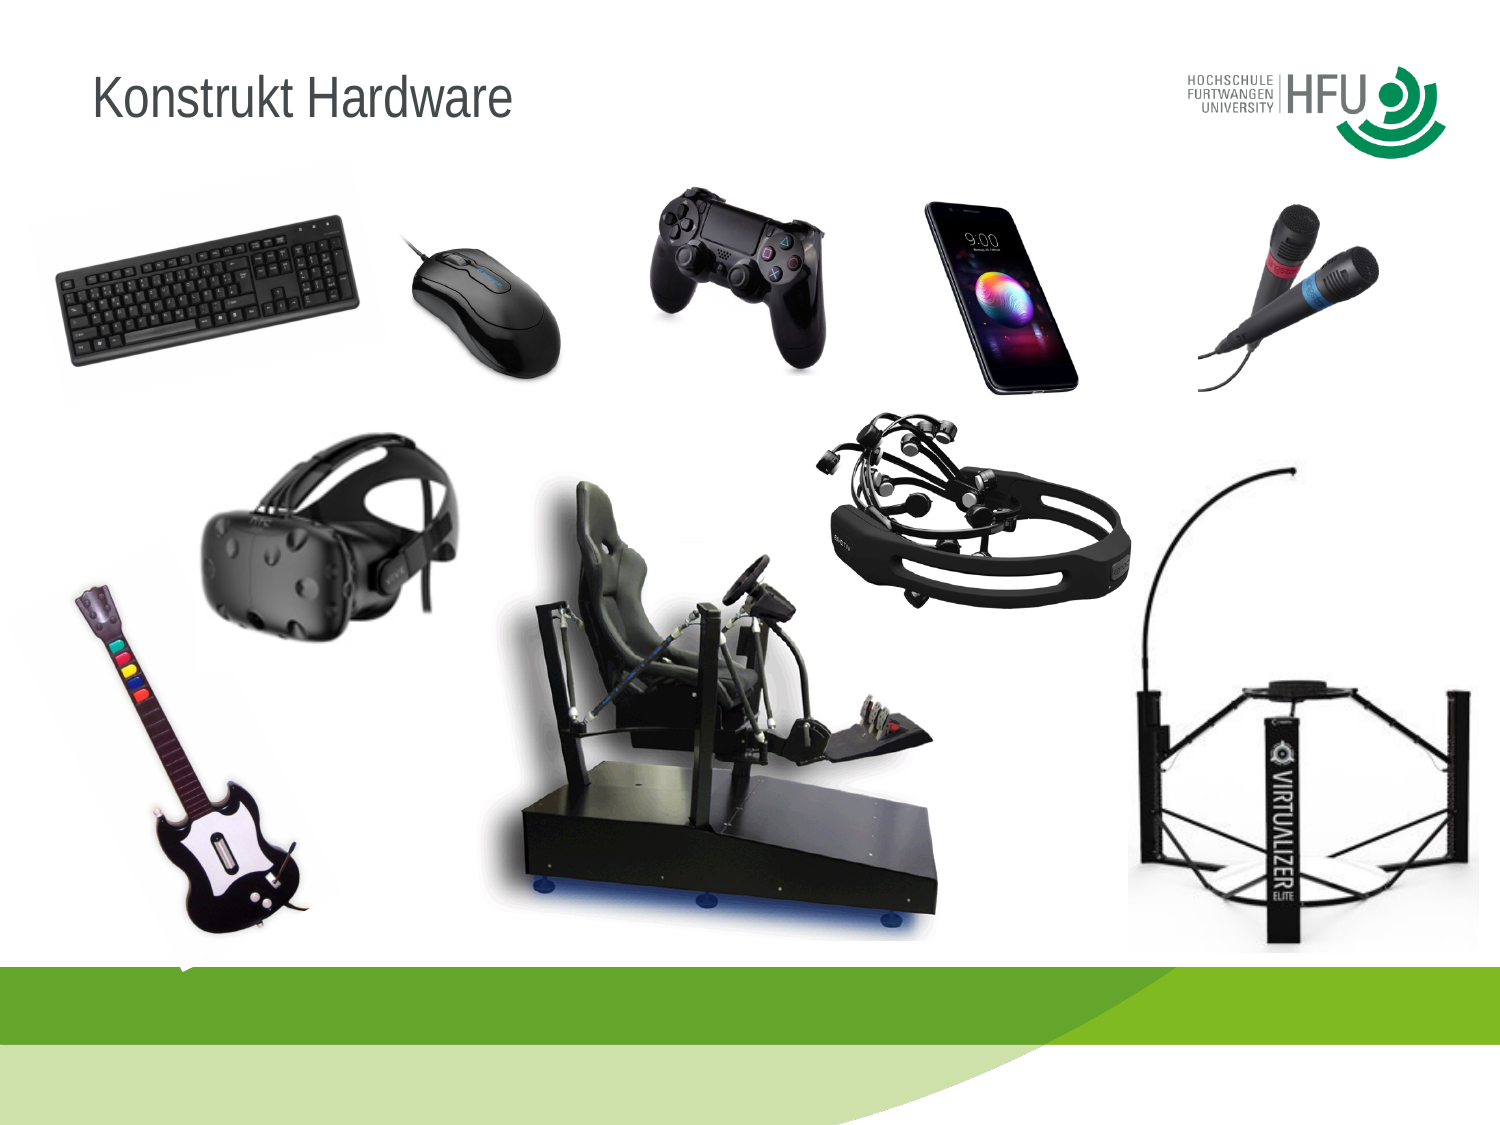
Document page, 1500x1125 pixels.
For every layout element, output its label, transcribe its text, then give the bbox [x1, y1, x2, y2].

picture [0, 157, 1500, 1125]
picture [1198, 204, 1379, 392]
title Konstrukt Hardware [77, 64, 1353, 153]
picture [856, 199, 1120, 397]
picture [1166, 53, 1454, 164]
